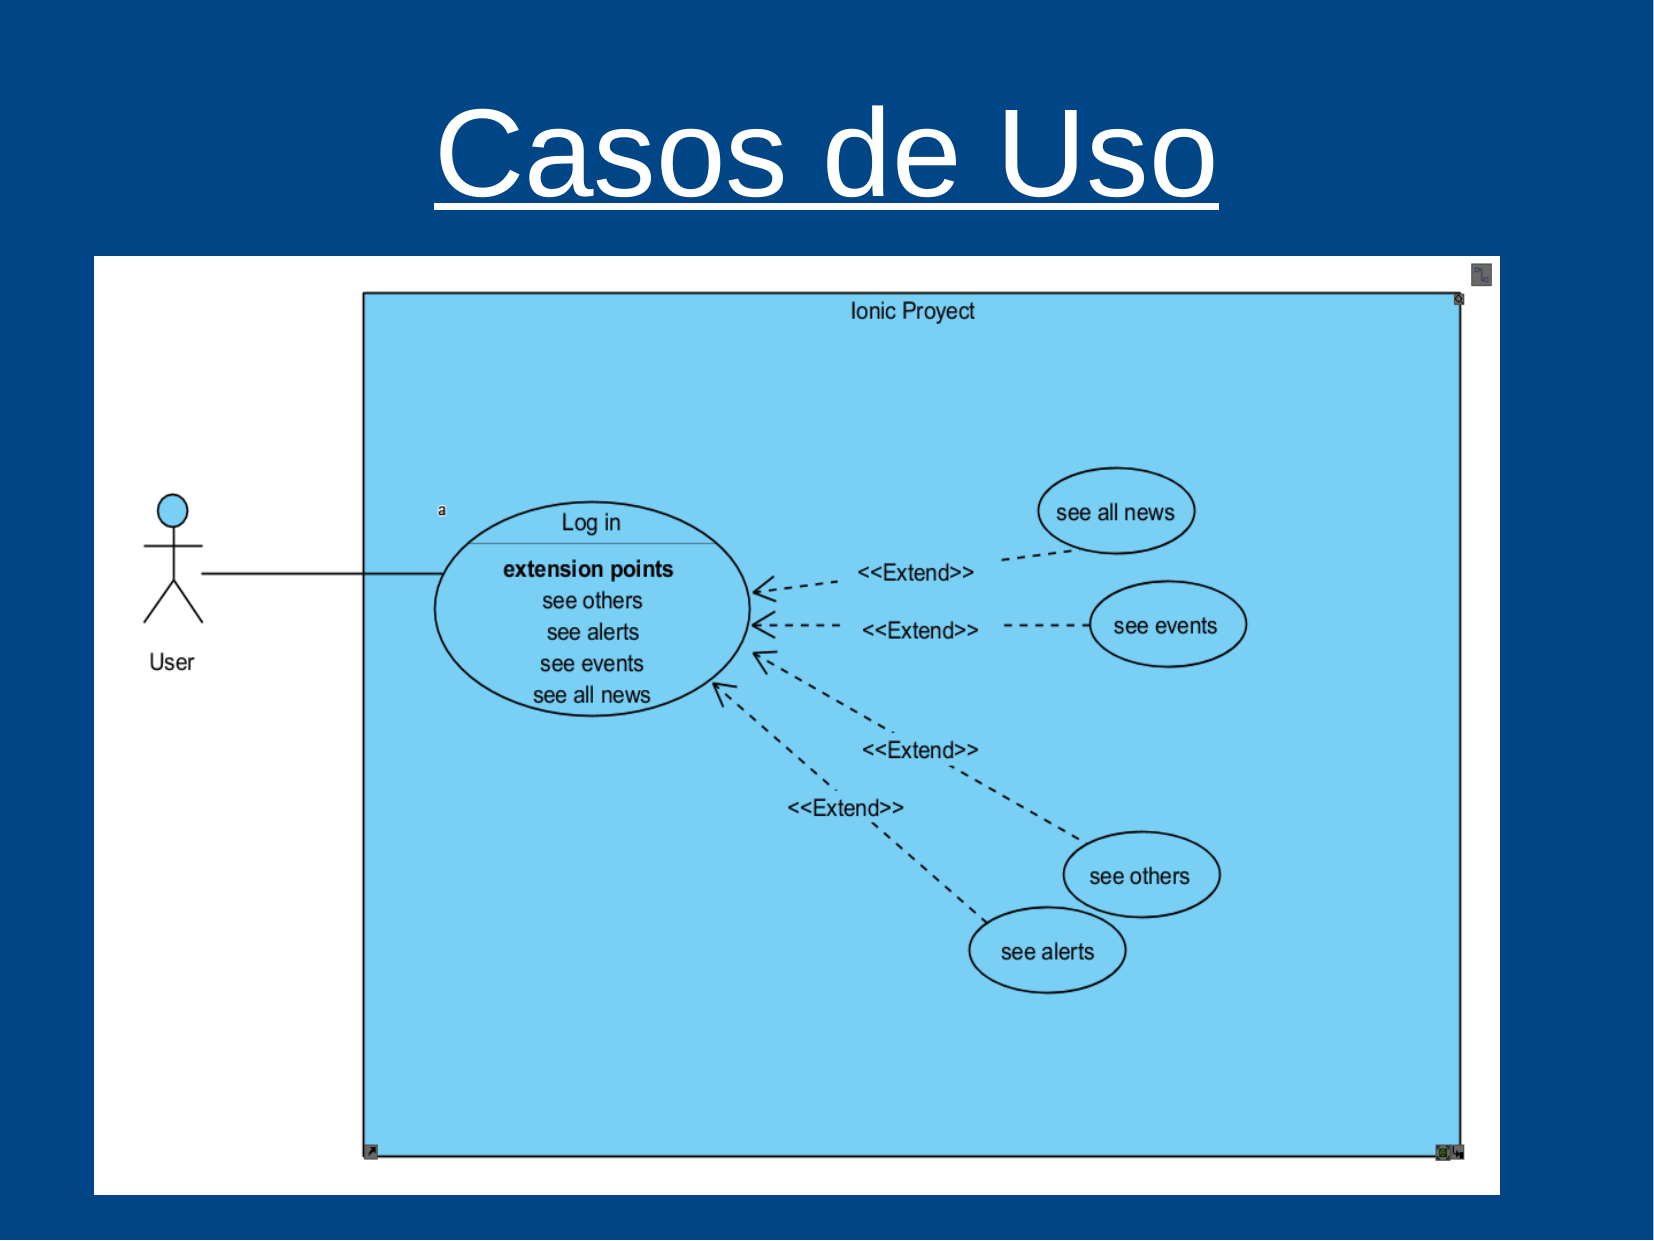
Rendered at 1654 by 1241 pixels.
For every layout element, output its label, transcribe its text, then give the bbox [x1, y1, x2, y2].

title Casos de Uso [82, 49, 1571, 257]
picture [94, 256, 1500, 1195]
